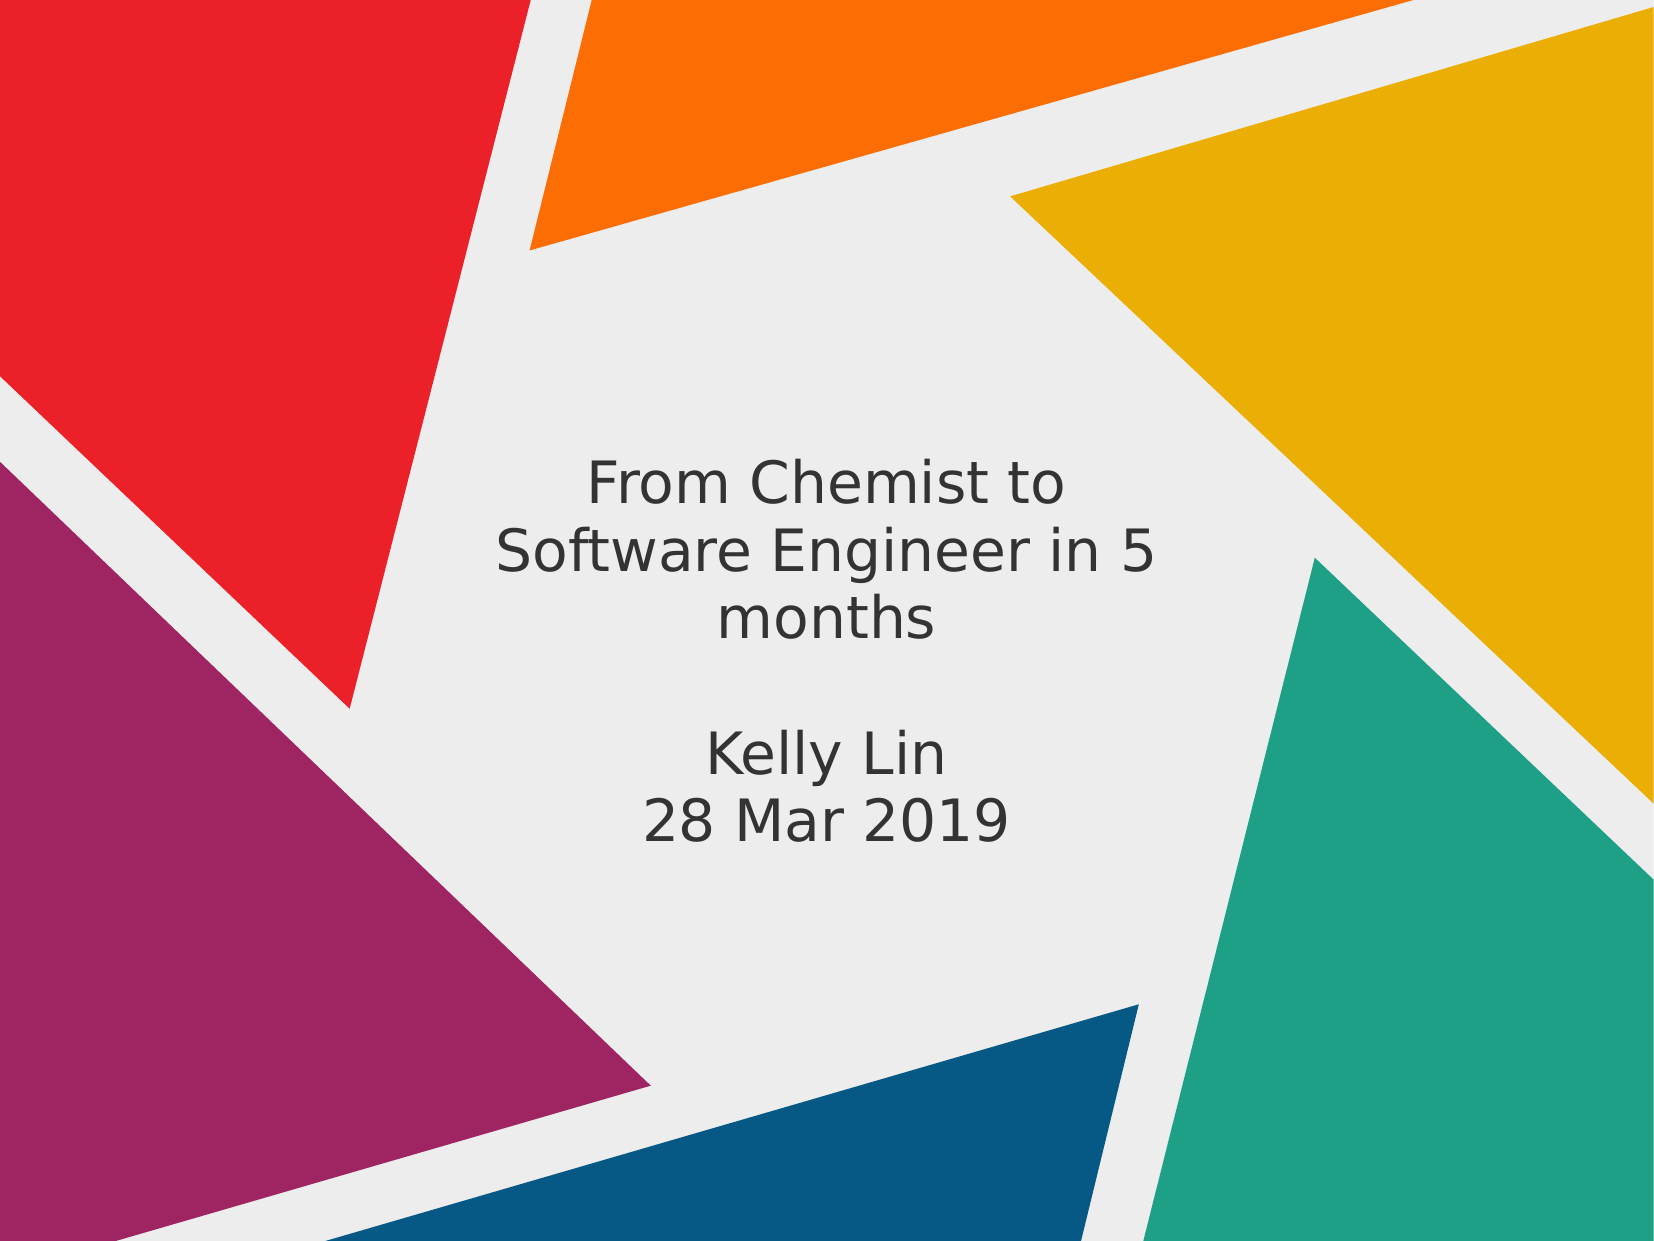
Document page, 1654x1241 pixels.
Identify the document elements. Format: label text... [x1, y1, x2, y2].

title From Chemist to Software Engineer in 5 months Kelly Lin 28 Mar 2019 [468, 330, 1186, 976]
